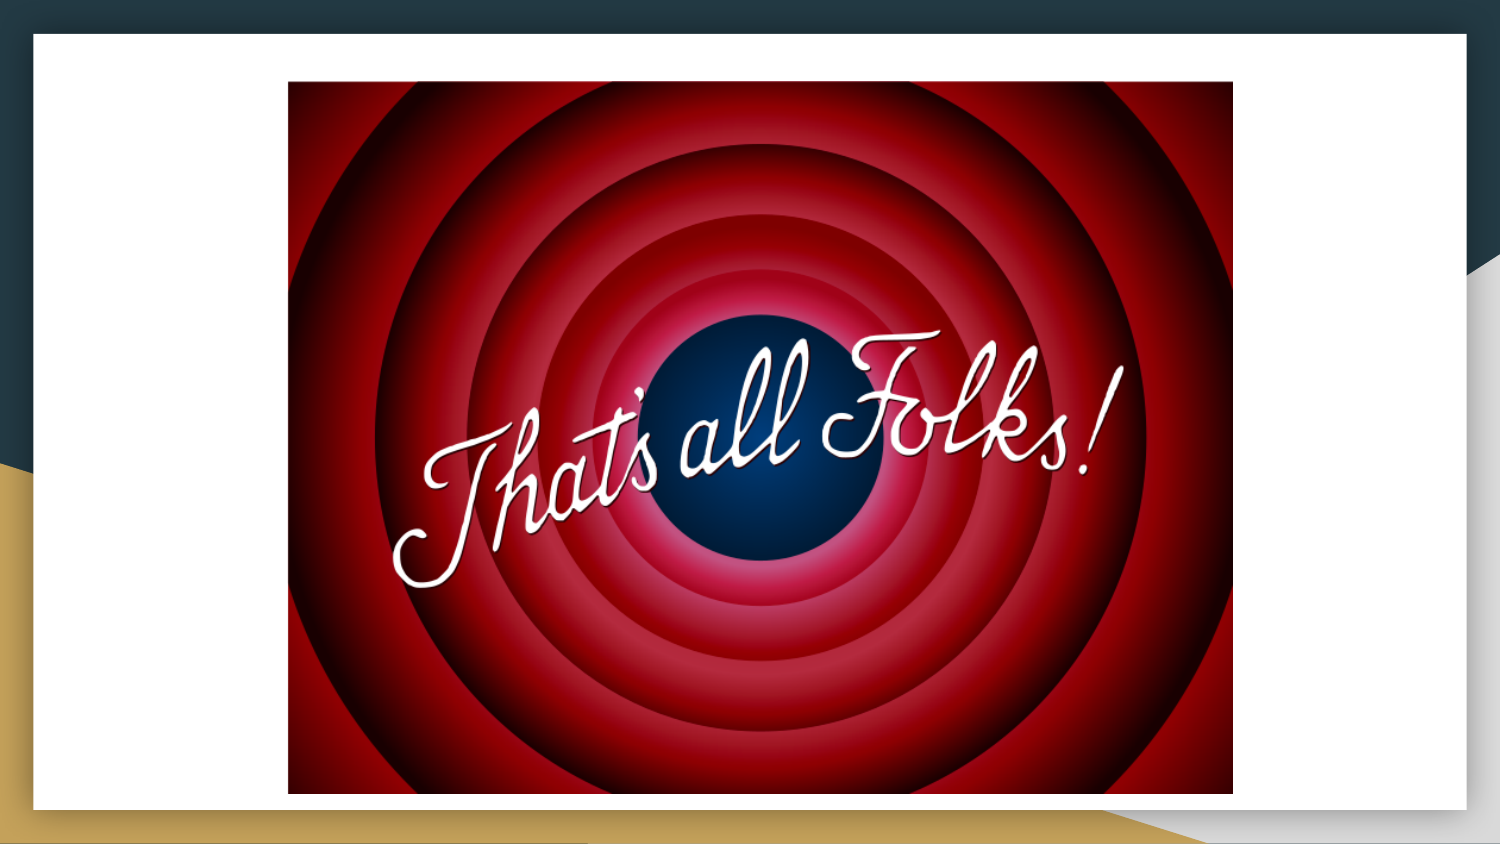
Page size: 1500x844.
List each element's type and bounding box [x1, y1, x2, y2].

picture [287, 81, 1233, 794]
